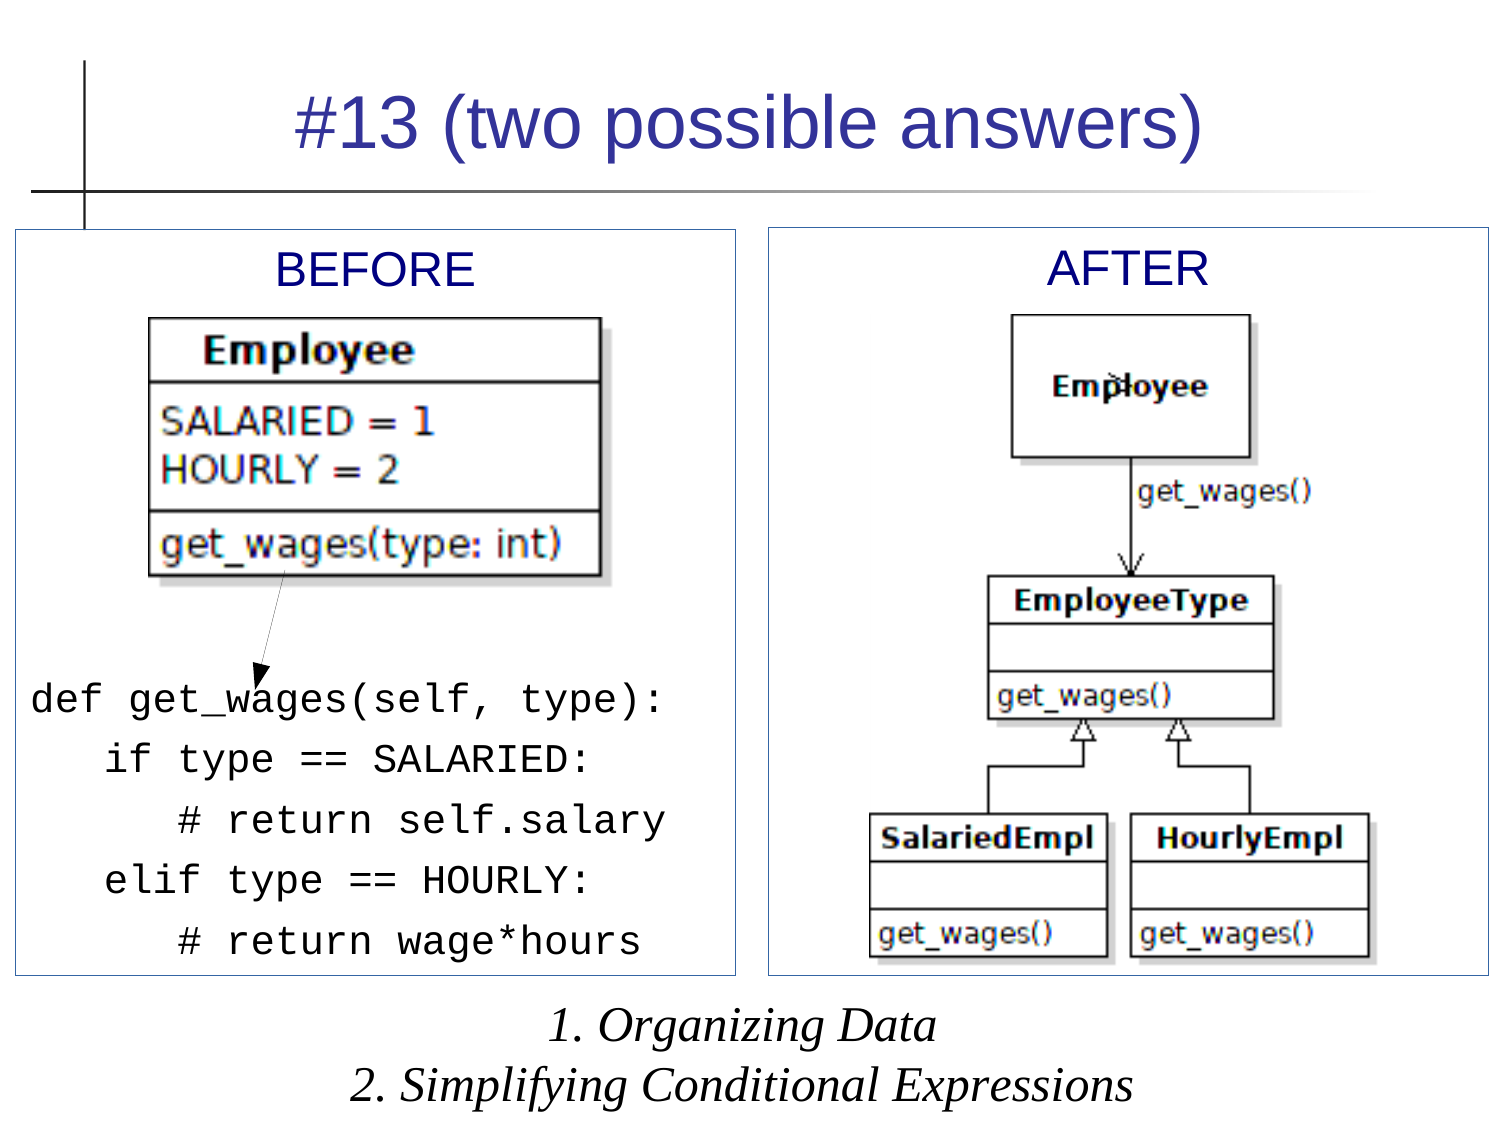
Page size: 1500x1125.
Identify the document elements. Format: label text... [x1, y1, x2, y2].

picture [869, 314, 1380, 968]
text_box 1. Organizing Data 2. Simplifying Conditional Expressions [45, 984, 1441, 1119]
title #13 (two possible answers) [50, 37, 1450, 201]
list AFTER [768, 227, 1489, 976]
list BEFORE def get_wages(self, type): if type == SALARIED: # return self.salary elif type == HOURLY: # return wage*hours [15, 229, 736, 976]
picture [148, 317, 616, 591]
